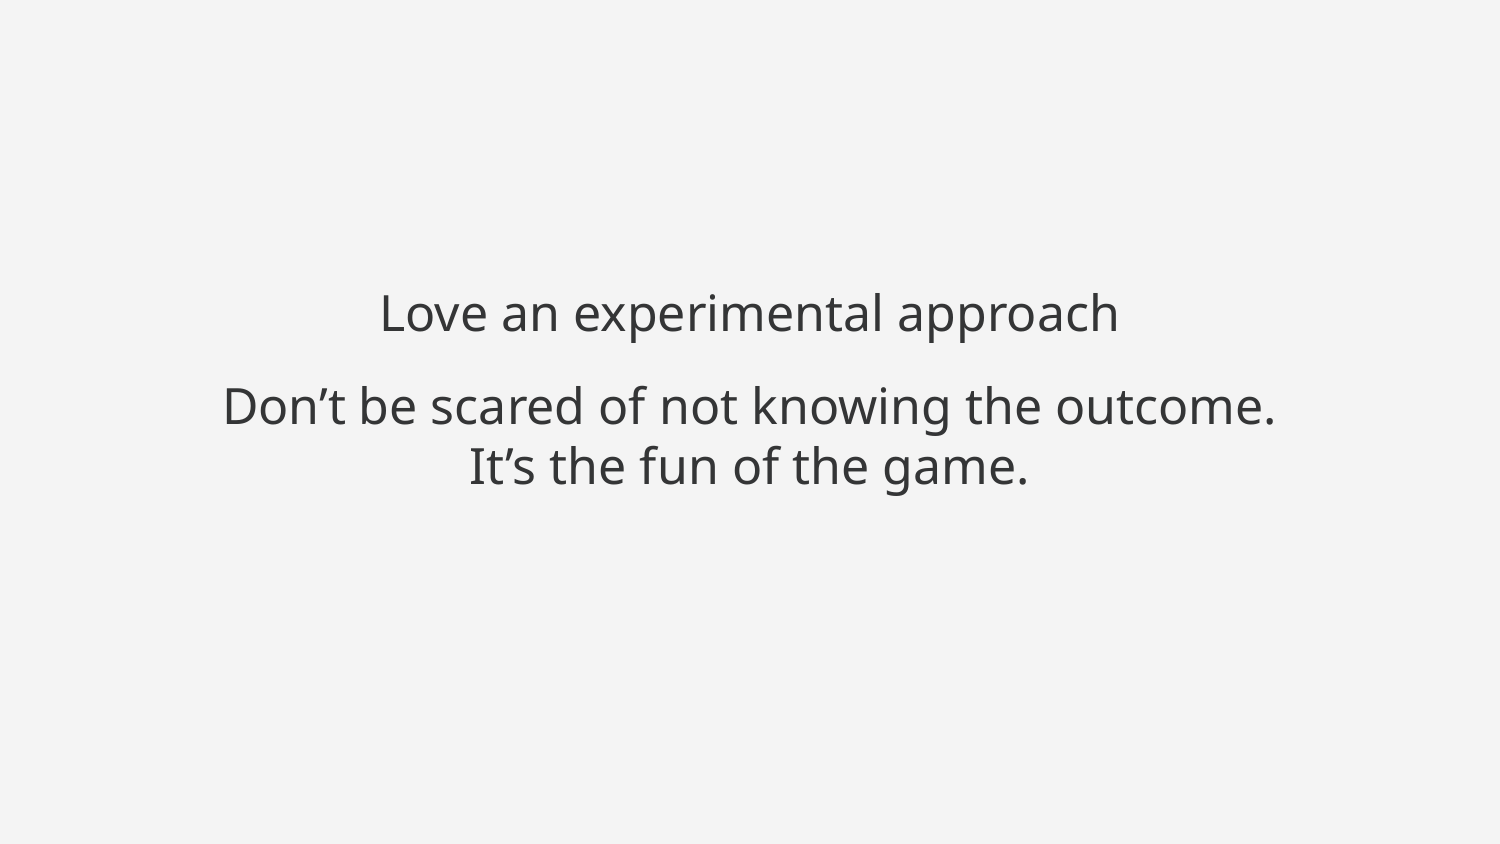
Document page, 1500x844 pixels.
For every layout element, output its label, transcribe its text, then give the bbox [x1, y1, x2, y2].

list Love an experimental approach Don’t be scared of not knowing the outcome. It’s the fun of the game. [51, 266, 1449, 578]
